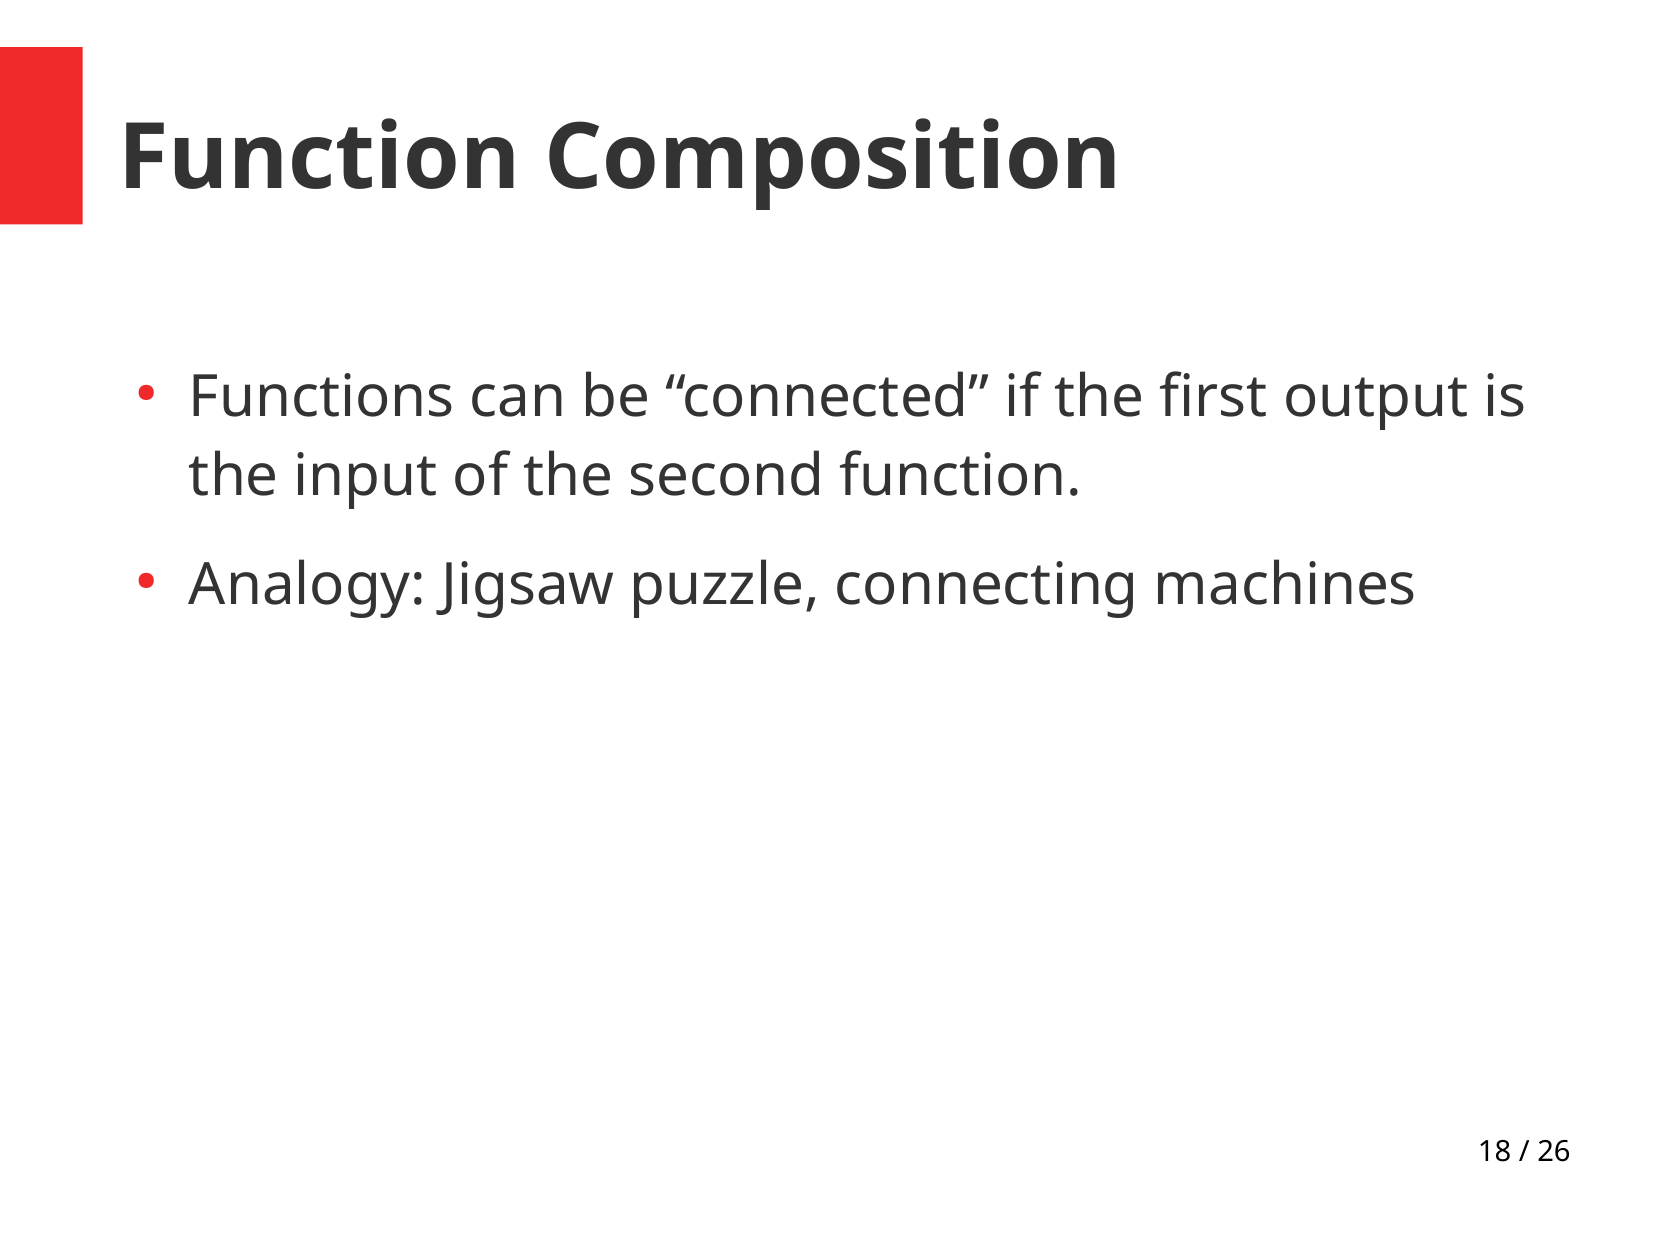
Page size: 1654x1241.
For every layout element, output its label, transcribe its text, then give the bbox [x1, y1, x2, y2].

list Functions can be “connected” if the first output is the input of the second function. Analogy: Jigsaw puzzle, connecting machines [118, 354, 1536, 1074]
title Function Composition [118, 49, 1571, 257]
